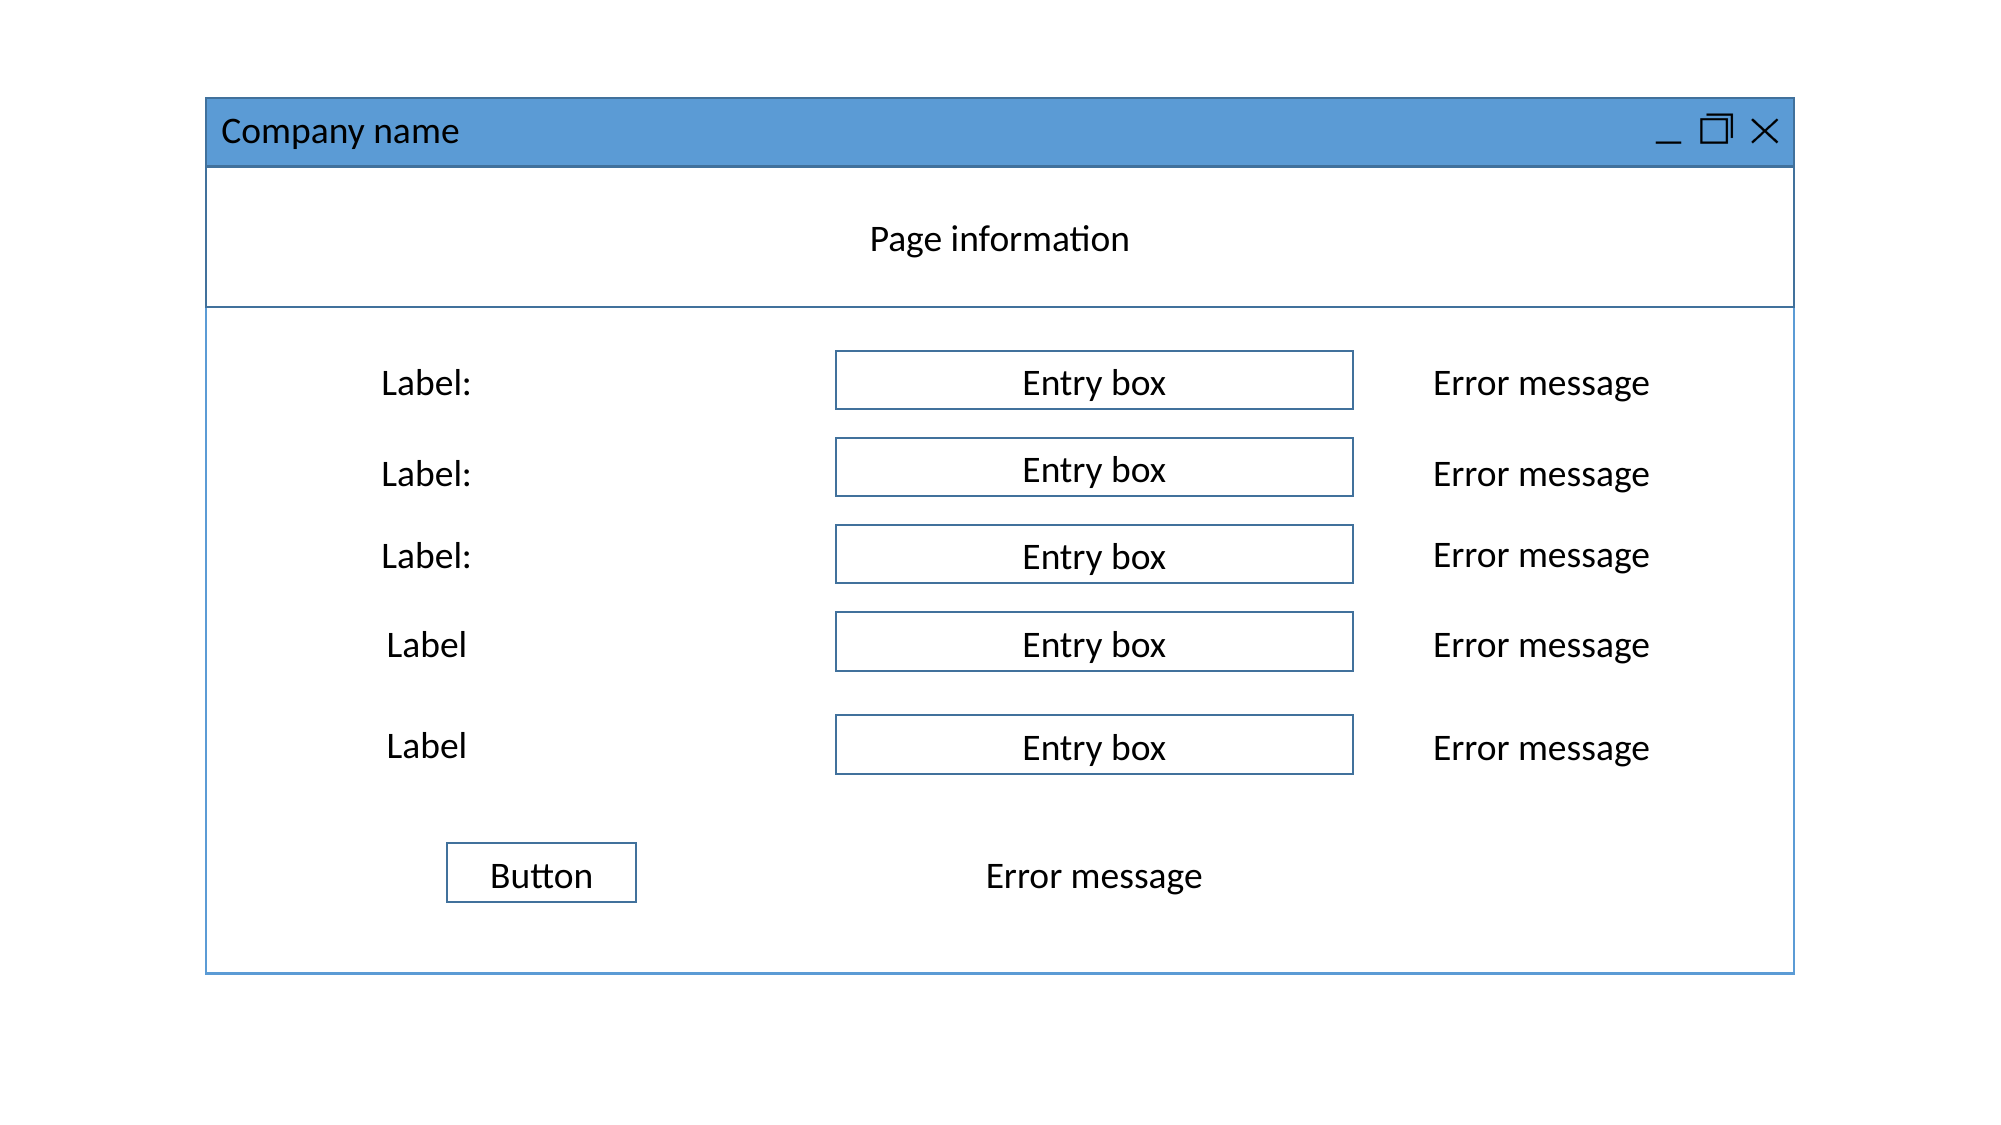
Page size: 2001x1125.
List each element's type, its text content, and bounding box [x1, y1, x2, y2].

text_box Label [371, 713, 713, 774]
text_box Label [371, 612, 713, 673]
picture [1639, 93, 1794, 164]
text_box Error message [1418, 612, 1759, 673]
text_box Error message [1418, 715, 1759, 776]
text_box Entry box [836, 525, 1353, 583]
text_box Label: [366, 441, 708, 502]
text_box Error message [924, 843, 1265, 904]
text_box Entry box [836, 351, 1353, 409]
text_box Button [447, 843, 636, 902]
text_box Entry box [836, 438, 1353, 496]
text_box [206, 98, 1794, 166]
text_box Entry box [836, 715, 1353, 774]
text_box Error message [1418, 441, 1759, 502]
text_box Entry box [836, 612, 1353, 671]
text_box Label: [366, 350, 708, 412]
text_box Label: [366, 523, 708, 585]
text_box Page information [206, 167, 1794, 307]
text_box Error message [1418, 350, 1759, 412]
text_box Error message [1418, 522, 1759, 584]
text_box Company name [206, 98, 537, 159]
